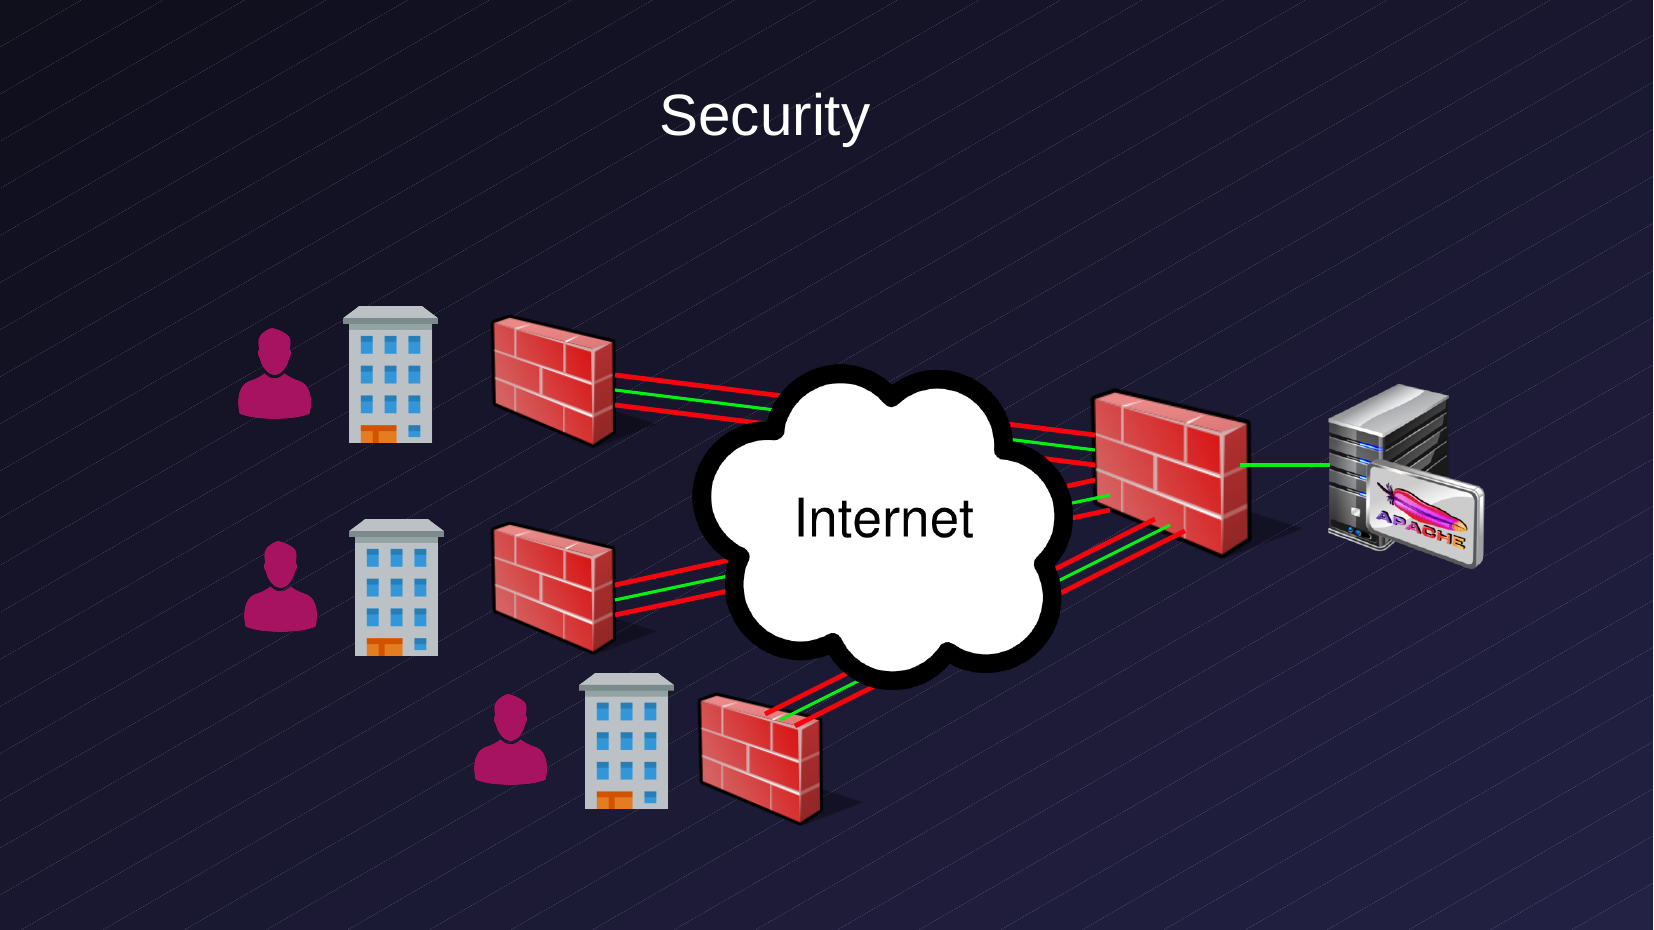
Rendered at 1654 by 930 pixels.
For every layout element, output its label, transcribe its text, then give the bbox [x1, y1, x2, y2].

picture [476, 286, 670, 480]
picture [229, 306, 462, 449]
picture [465, 352, 1501, 859]
picture [235, 519, 468, 662]
text_box Security [645, 75, 916, 155]
